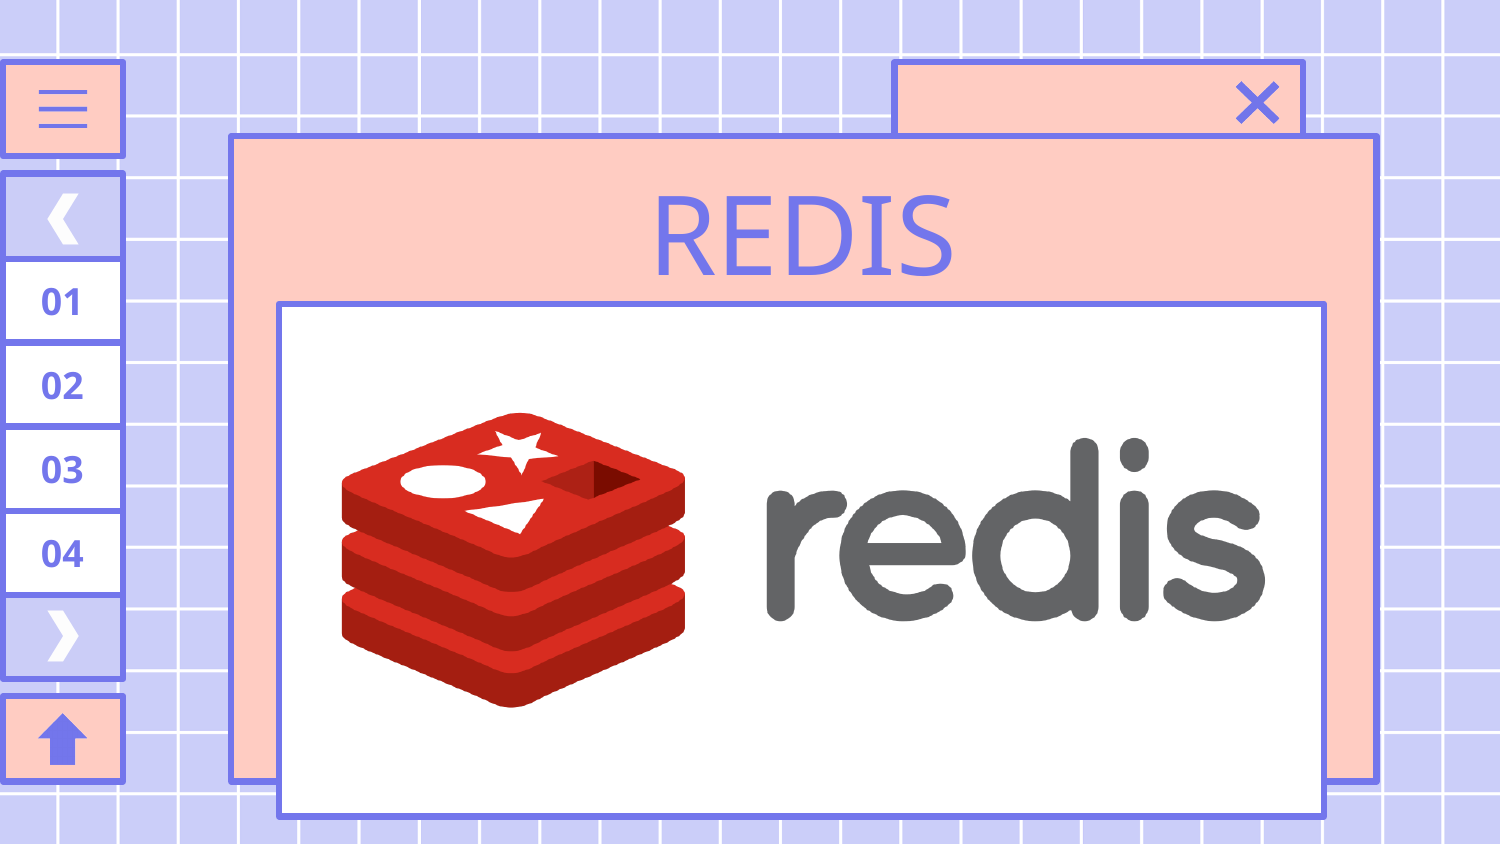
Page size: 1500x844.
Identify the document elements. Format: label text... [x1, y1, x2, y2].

picture [38, 193, 88, 245]
text_box 04 [20, 533, 104, 572]
text_box 03 [20, 449, 104, 487]
picture [38, 610, 88, 662]
picture [38, 90, 88, 128]
text_box 01 [20, 281, 104, 319]
text_box 02 [20, 365, 104, 403]
picture [0, 0, 1500, 844]
text_box [278, 303, 1324, 817]
picture [37, 713, 87, 765]
title REDIS [280, 144, 1326, 319]
